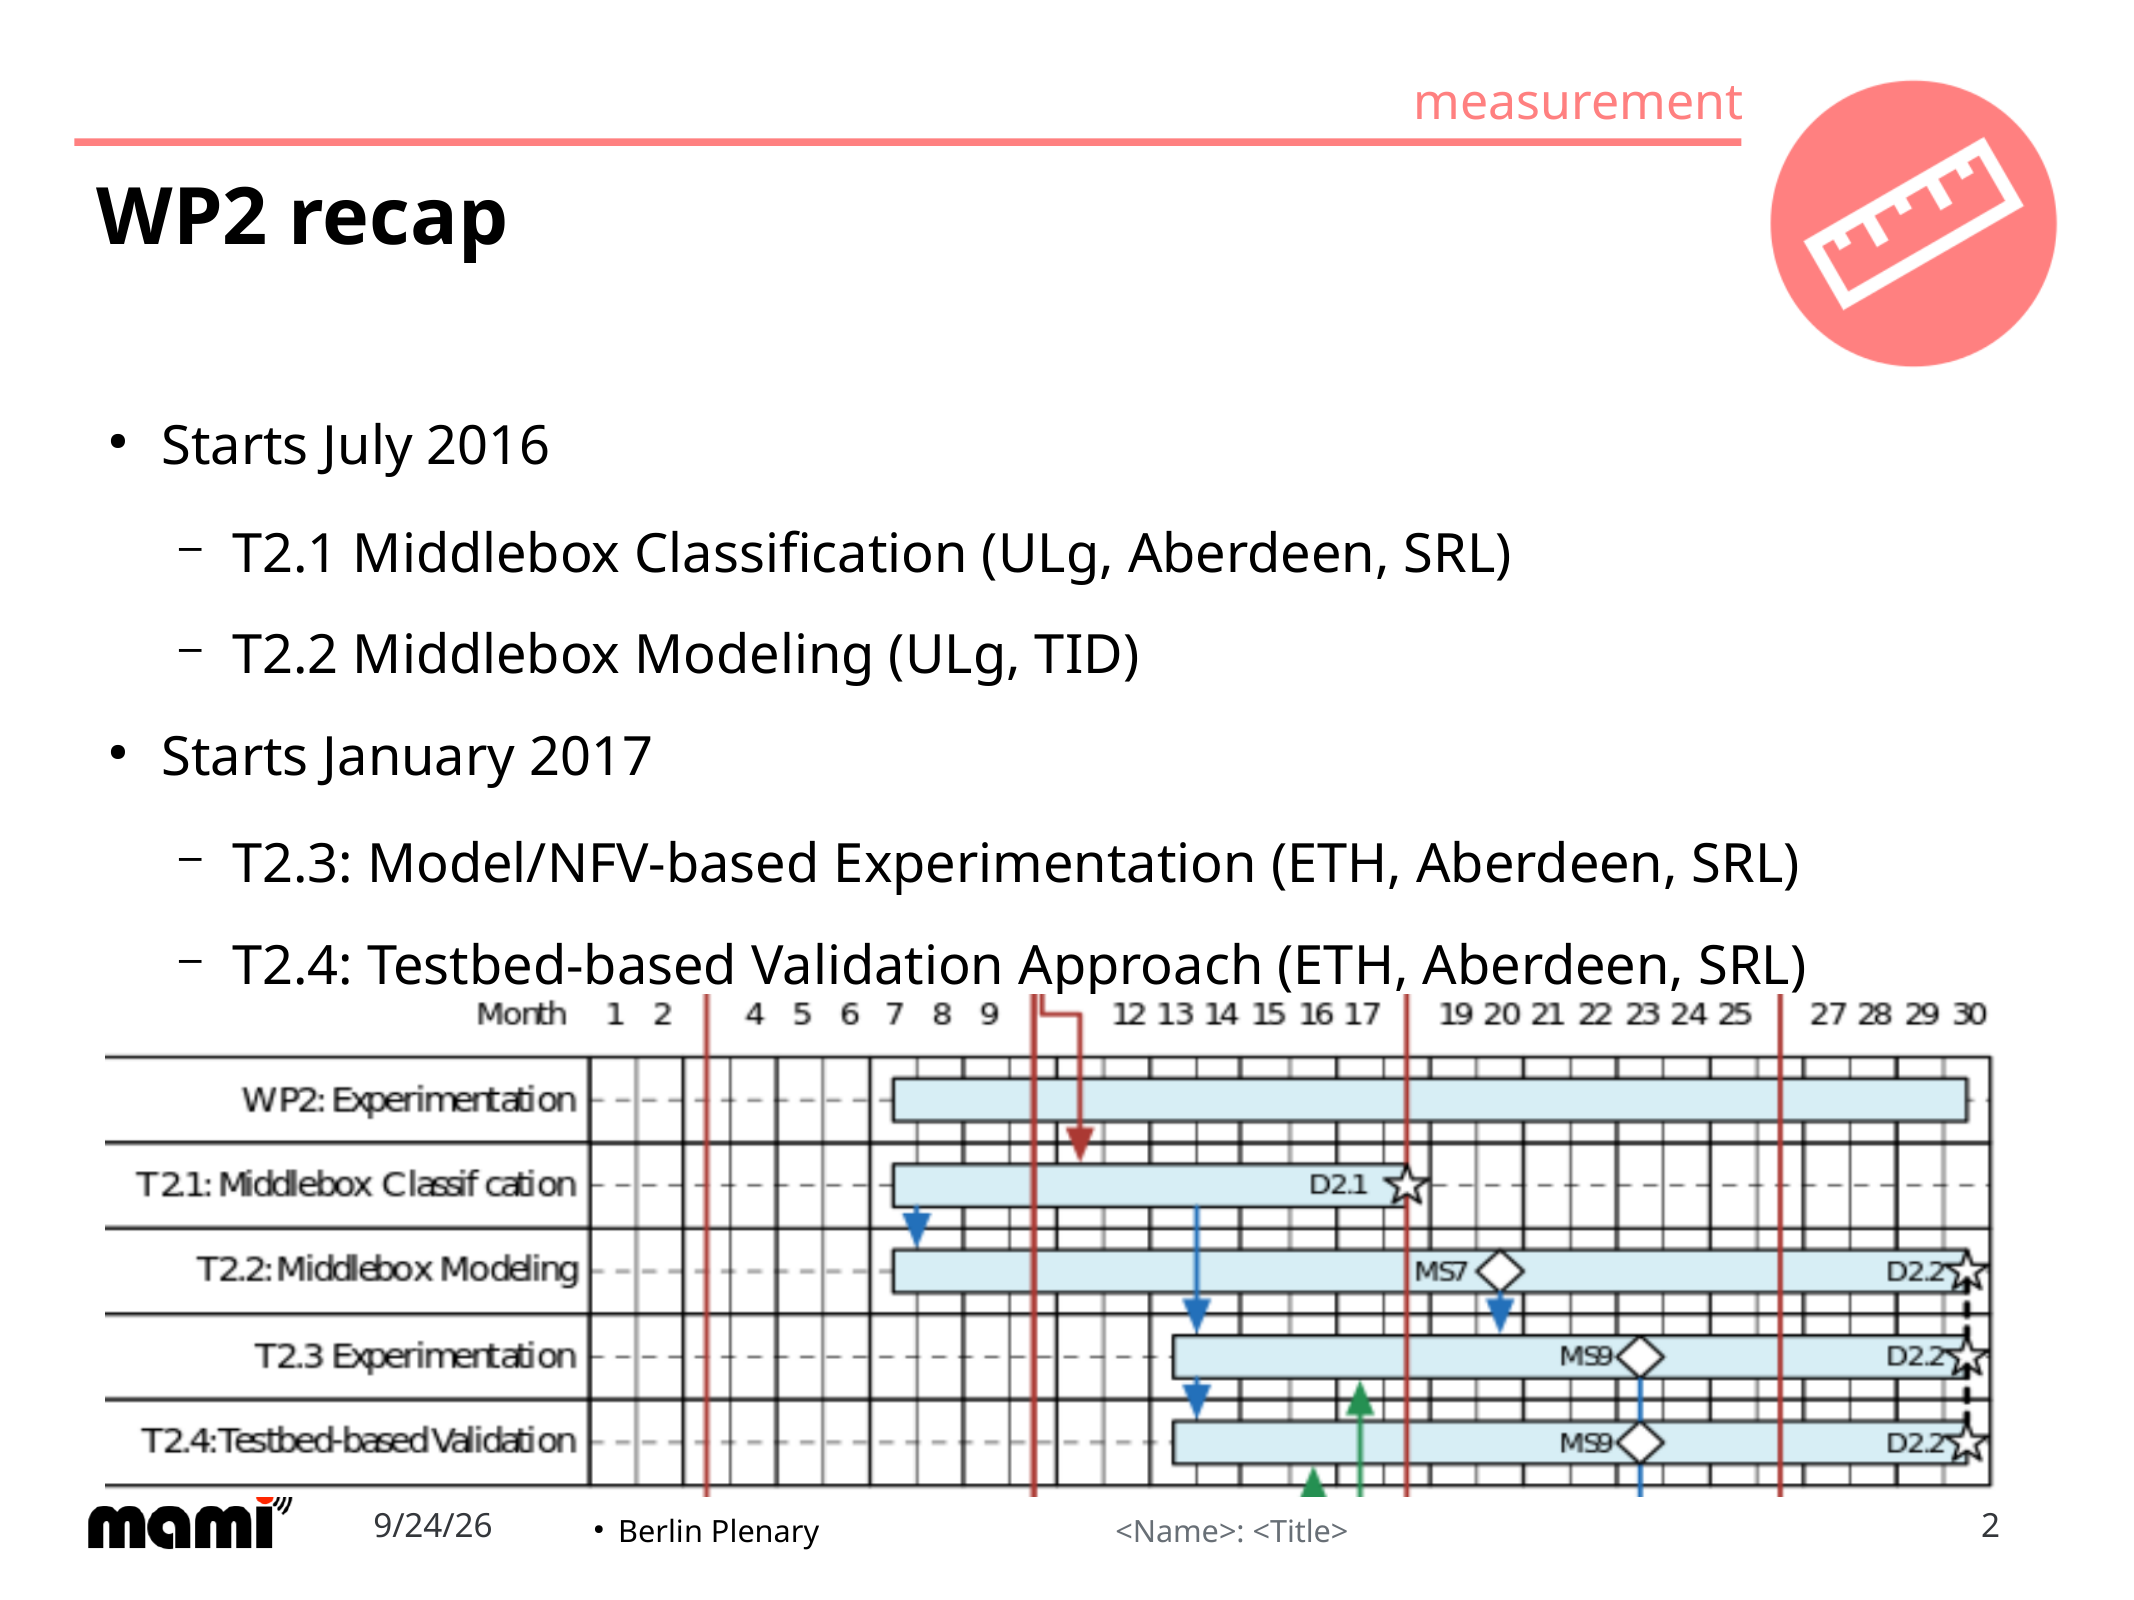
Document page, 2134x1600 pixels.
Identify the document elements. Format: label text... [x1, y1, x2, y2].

list Berlin Plenary [570, 1497, 1894, 1556]
slide_number 7/7/16 [329, 1497, 537, 1556]
text_box [105, 994, 2009, 1497]
title WP2 recap [75, 144, 1700, 372]
picture [1757, 73, 2071, 387]
slide_number <number> [1931, 1496, 2050, 1556]
list Starts July 2016 T2.1 Middlebox Classification (ULg, Aberdeen, SRL) T2.2 Middlebox Modeling (ULg, TID) Starts January 2017 T2.3: Model/NFV-based Experimentation (ETH, Aberdeen, SRL) T2.4: Testbed-based Validation Approach (ETH, Aberdeen, SRL) [75, 390, 2053, 1462]
picture [86, 1473, 294, 1552]
